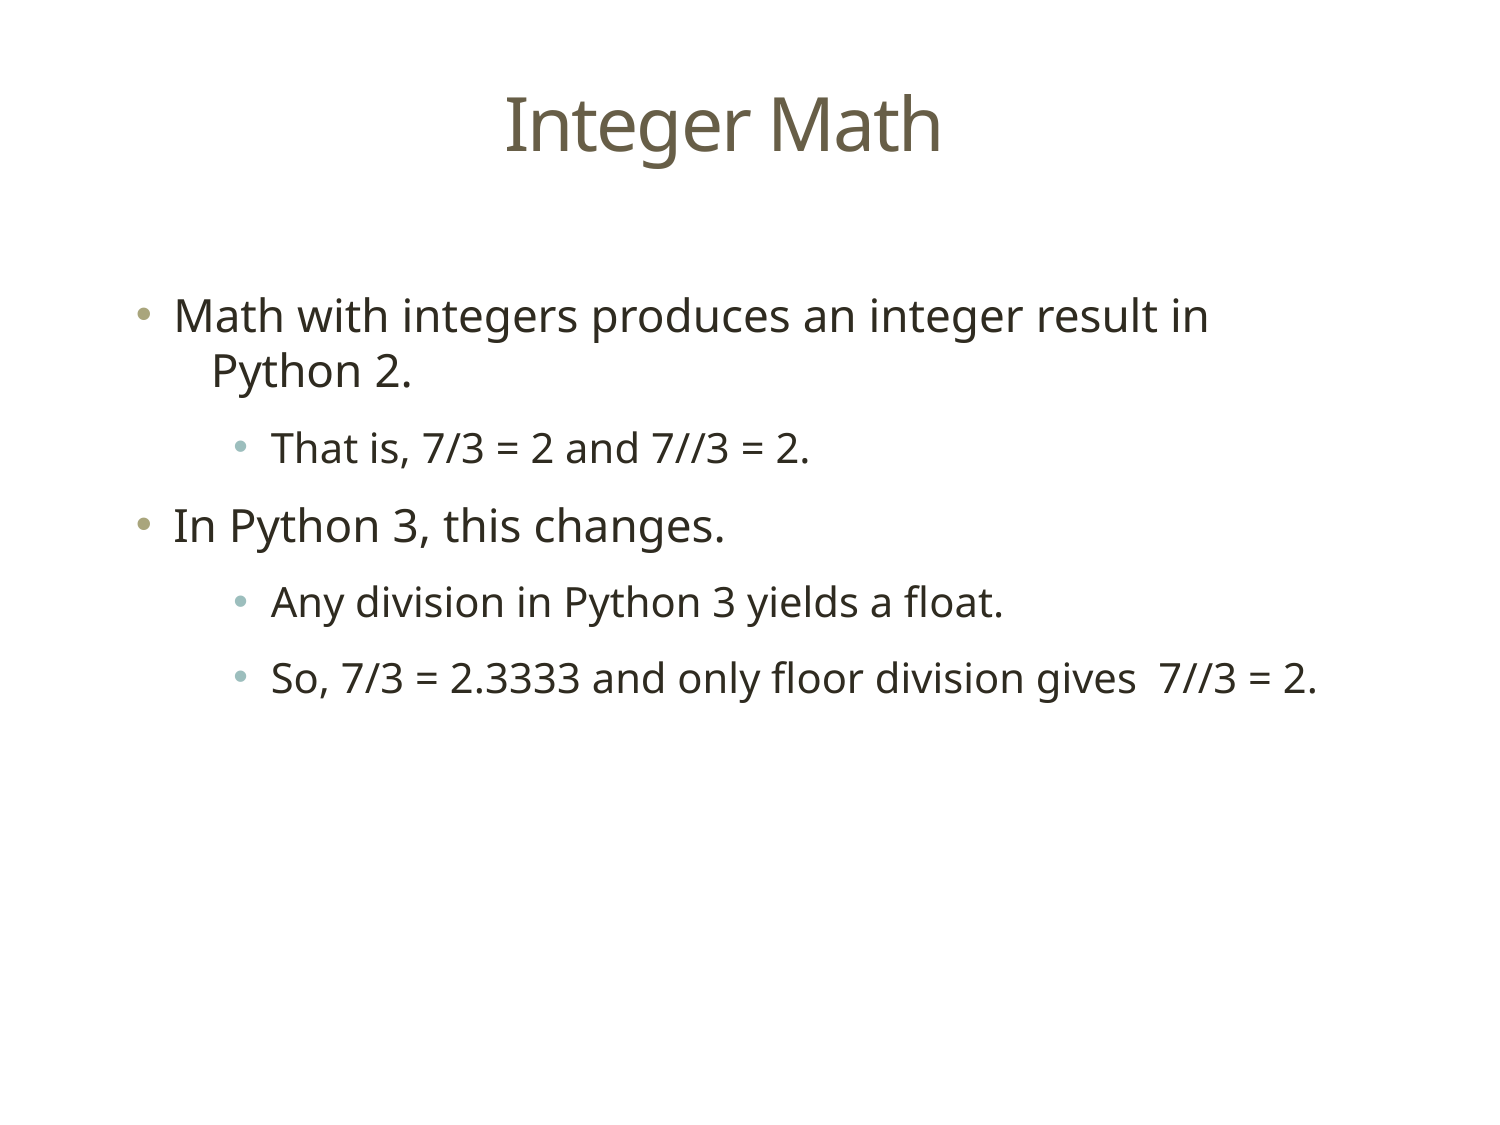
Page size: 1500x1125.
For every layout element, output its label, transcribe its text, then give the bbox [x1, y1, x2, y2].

list Math with integers produces an integer result in Python 2. That is, 7/3 = 2 and 7//3 = 2. In Python 3, this changes. Any division in Python 3 yields a float. So, 7/3 = 2.3333 and only floor division gives 7//3 = 2. [83, 278, 1347, 1032]
title Integer Math [4, 46, 1445, 197]
